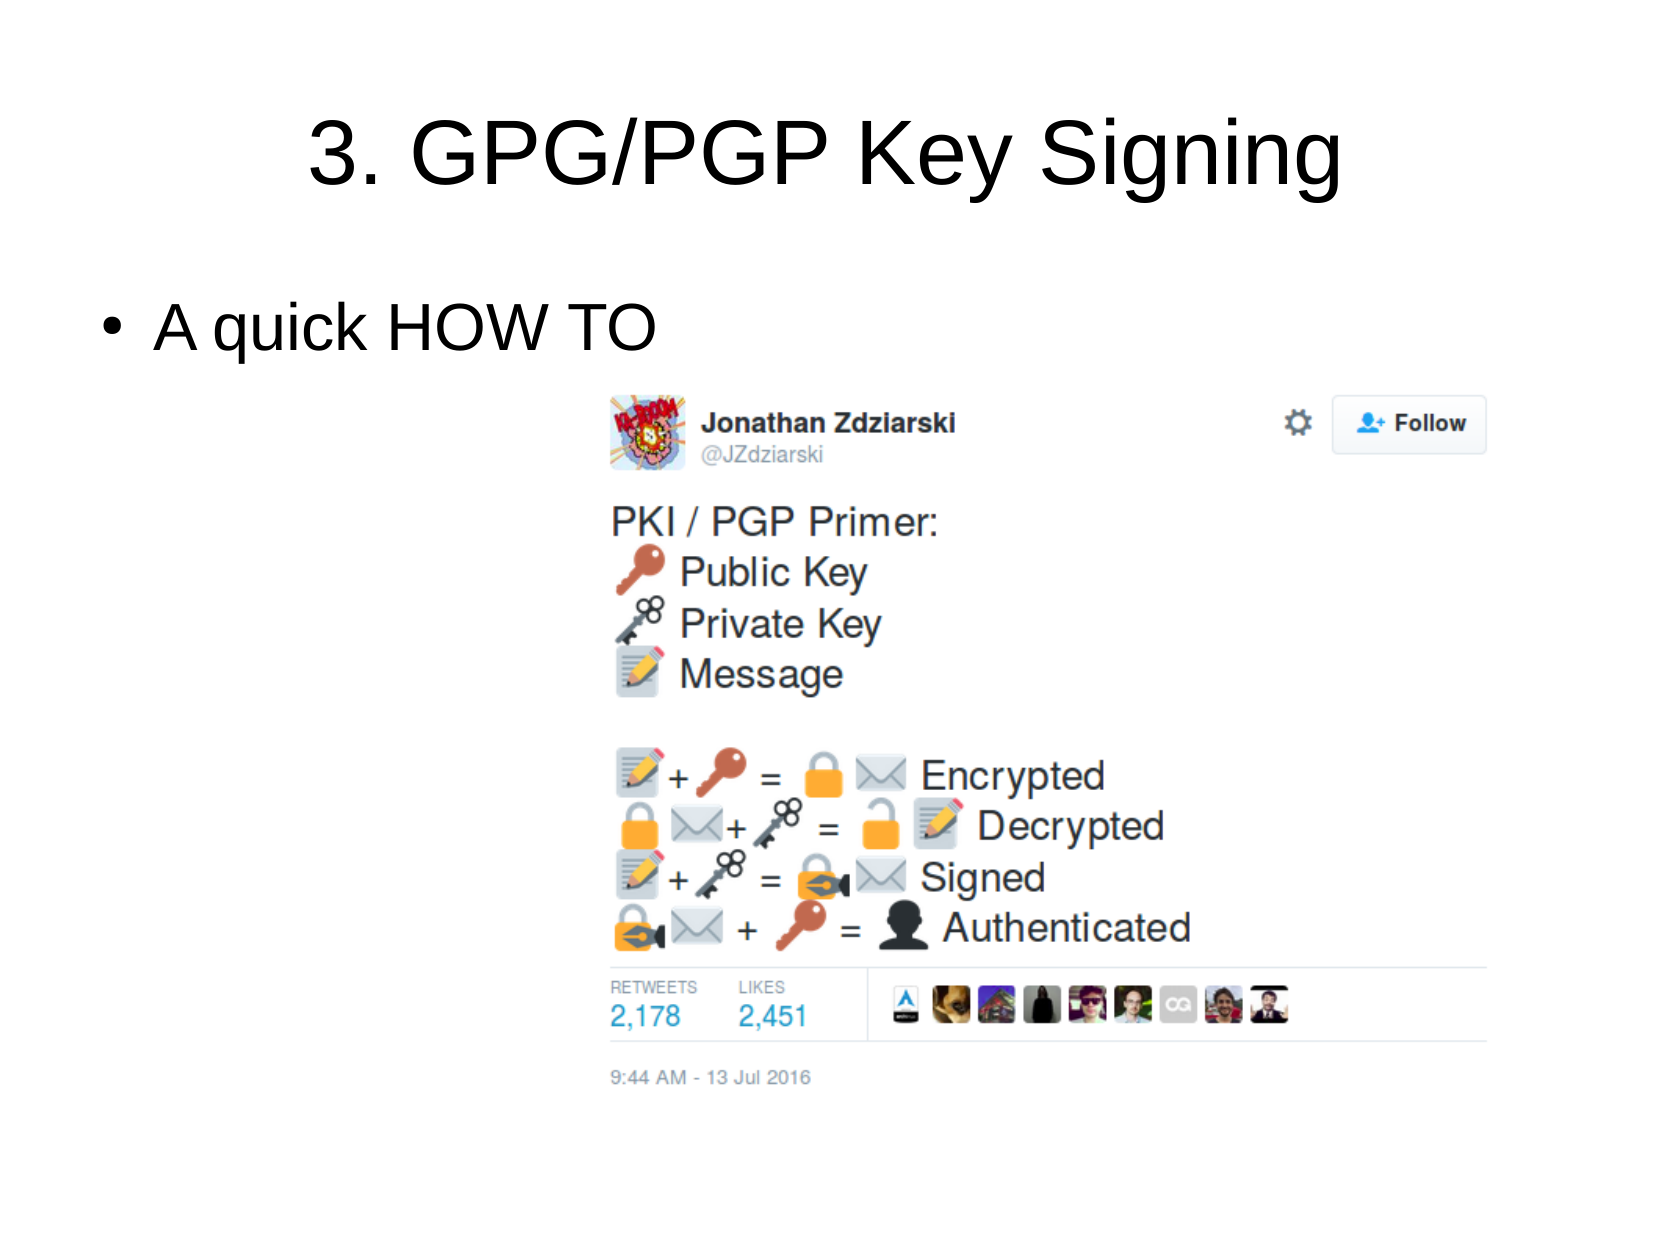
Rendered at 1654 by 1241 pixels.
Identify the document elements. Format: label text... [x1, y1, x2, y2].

picture [576, 389, 1531, 1097]
title 3. GPG/PGP Key Signing [82, 49, 1571, 257]
list A quick HOW TO [82, 290, 1571, 1010]
